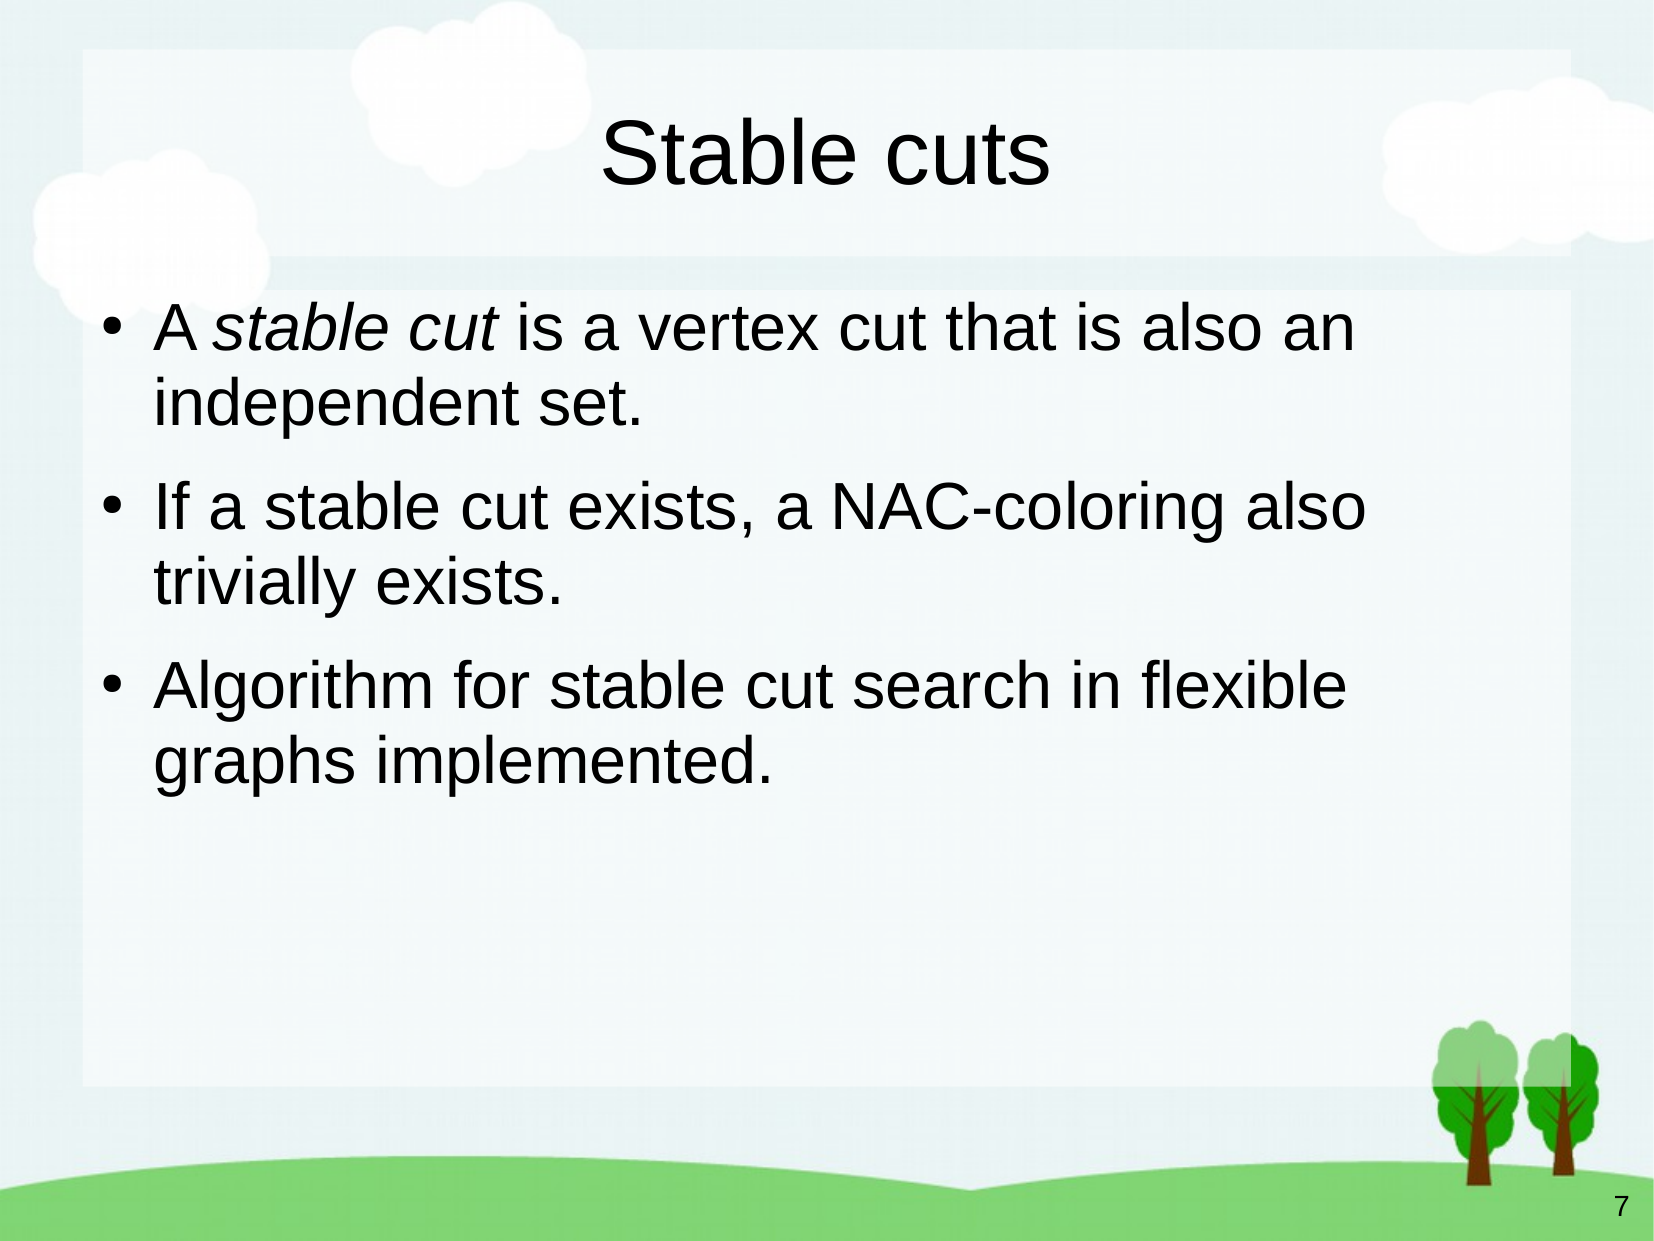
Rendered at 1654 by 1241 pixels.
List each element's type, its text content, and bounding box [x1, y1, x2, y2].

title Stable cuts [82, 49, 1571, 257]
list A stable cut is a vertex cut that is also an independent set. If a stable cut exists, a NAC-coloring also trivially exists. Algorithm for stable cut search in flexible graphs implemented. [82, 290, 1571, 1087]
picture [0, 0, 1654, 1241]
